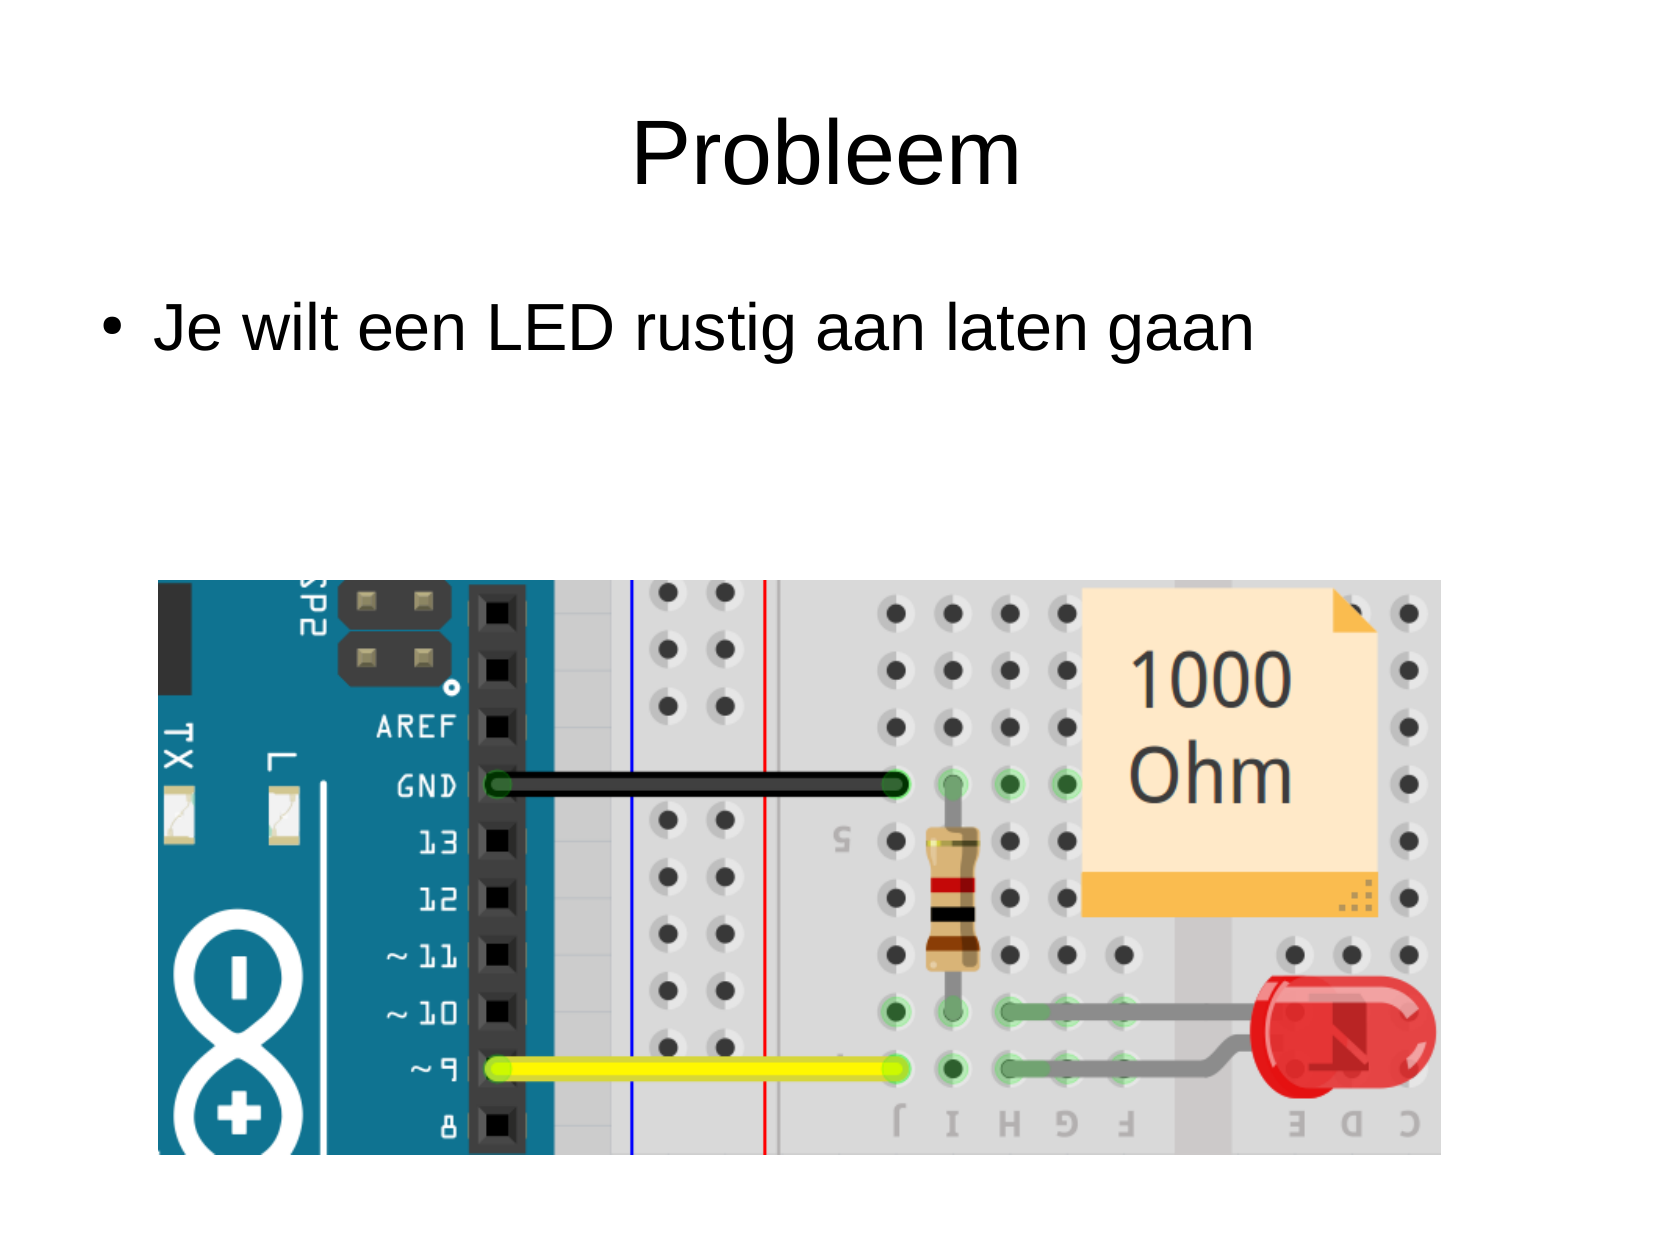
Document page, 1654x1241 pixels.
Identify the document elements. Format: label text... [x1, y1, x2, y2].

title Probleem [82, 49, 1571, 257]
list Je wilt een LED rustig aan laten gaan [82, 290, 1571, 1010]
picture [158, 580, 1441, 1156]
